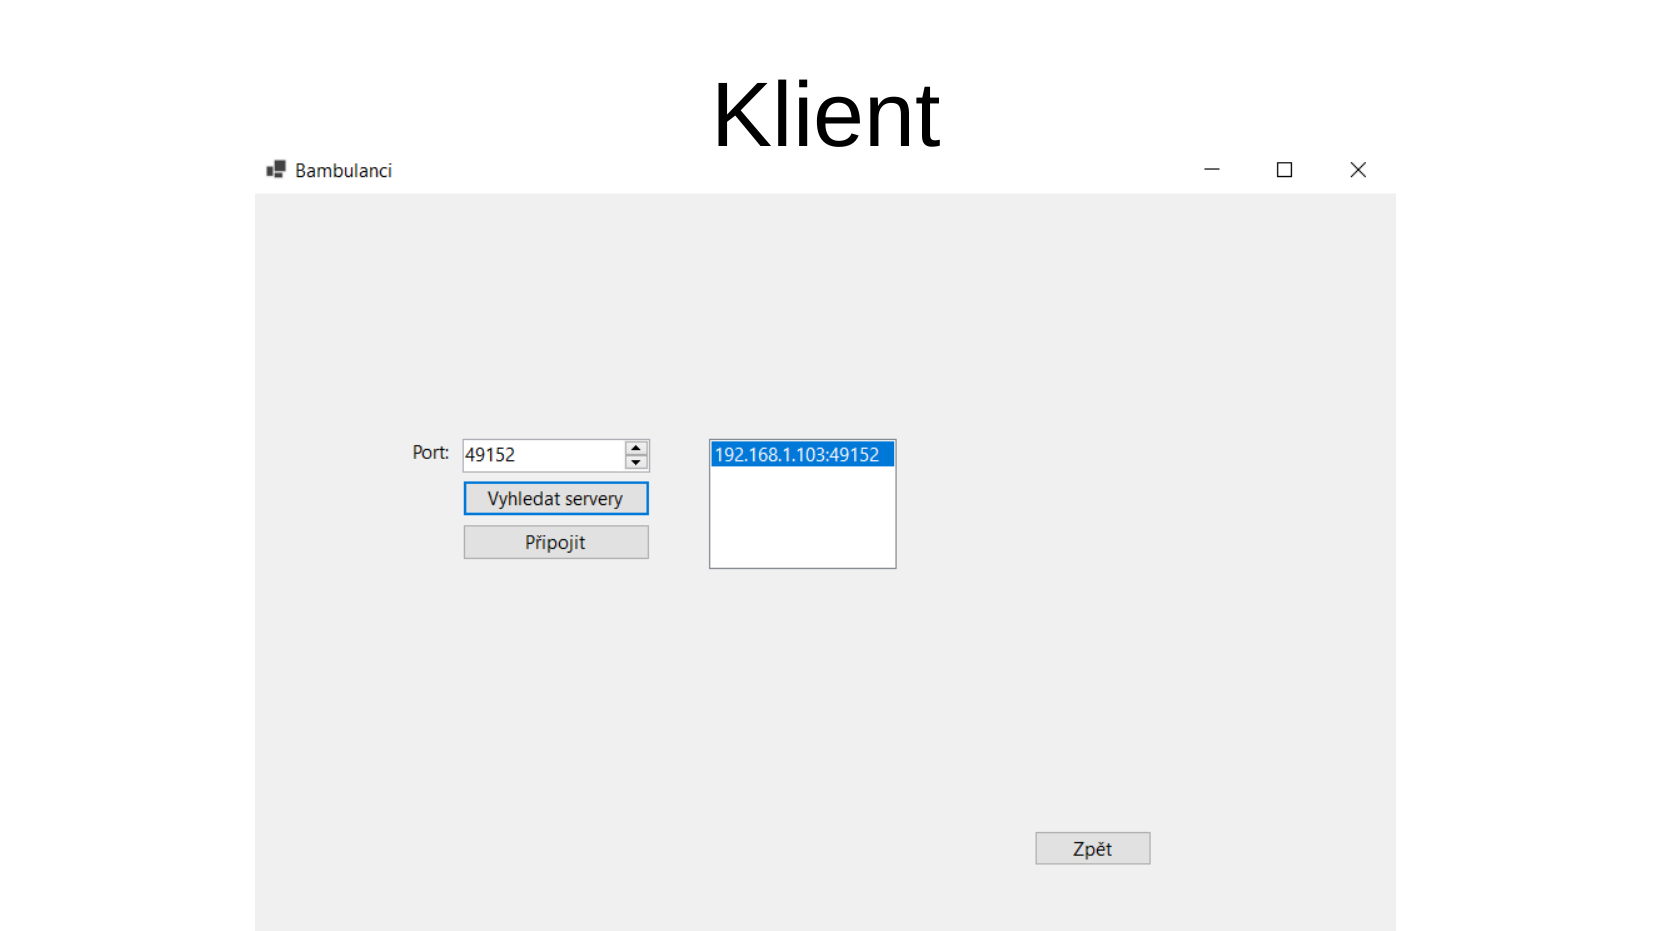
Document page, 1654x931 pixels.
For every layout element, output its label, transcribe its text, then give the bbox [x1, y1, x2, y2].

title Klient [82, 37, 1571, 193]
picture [255, 151, 1396, 931]
